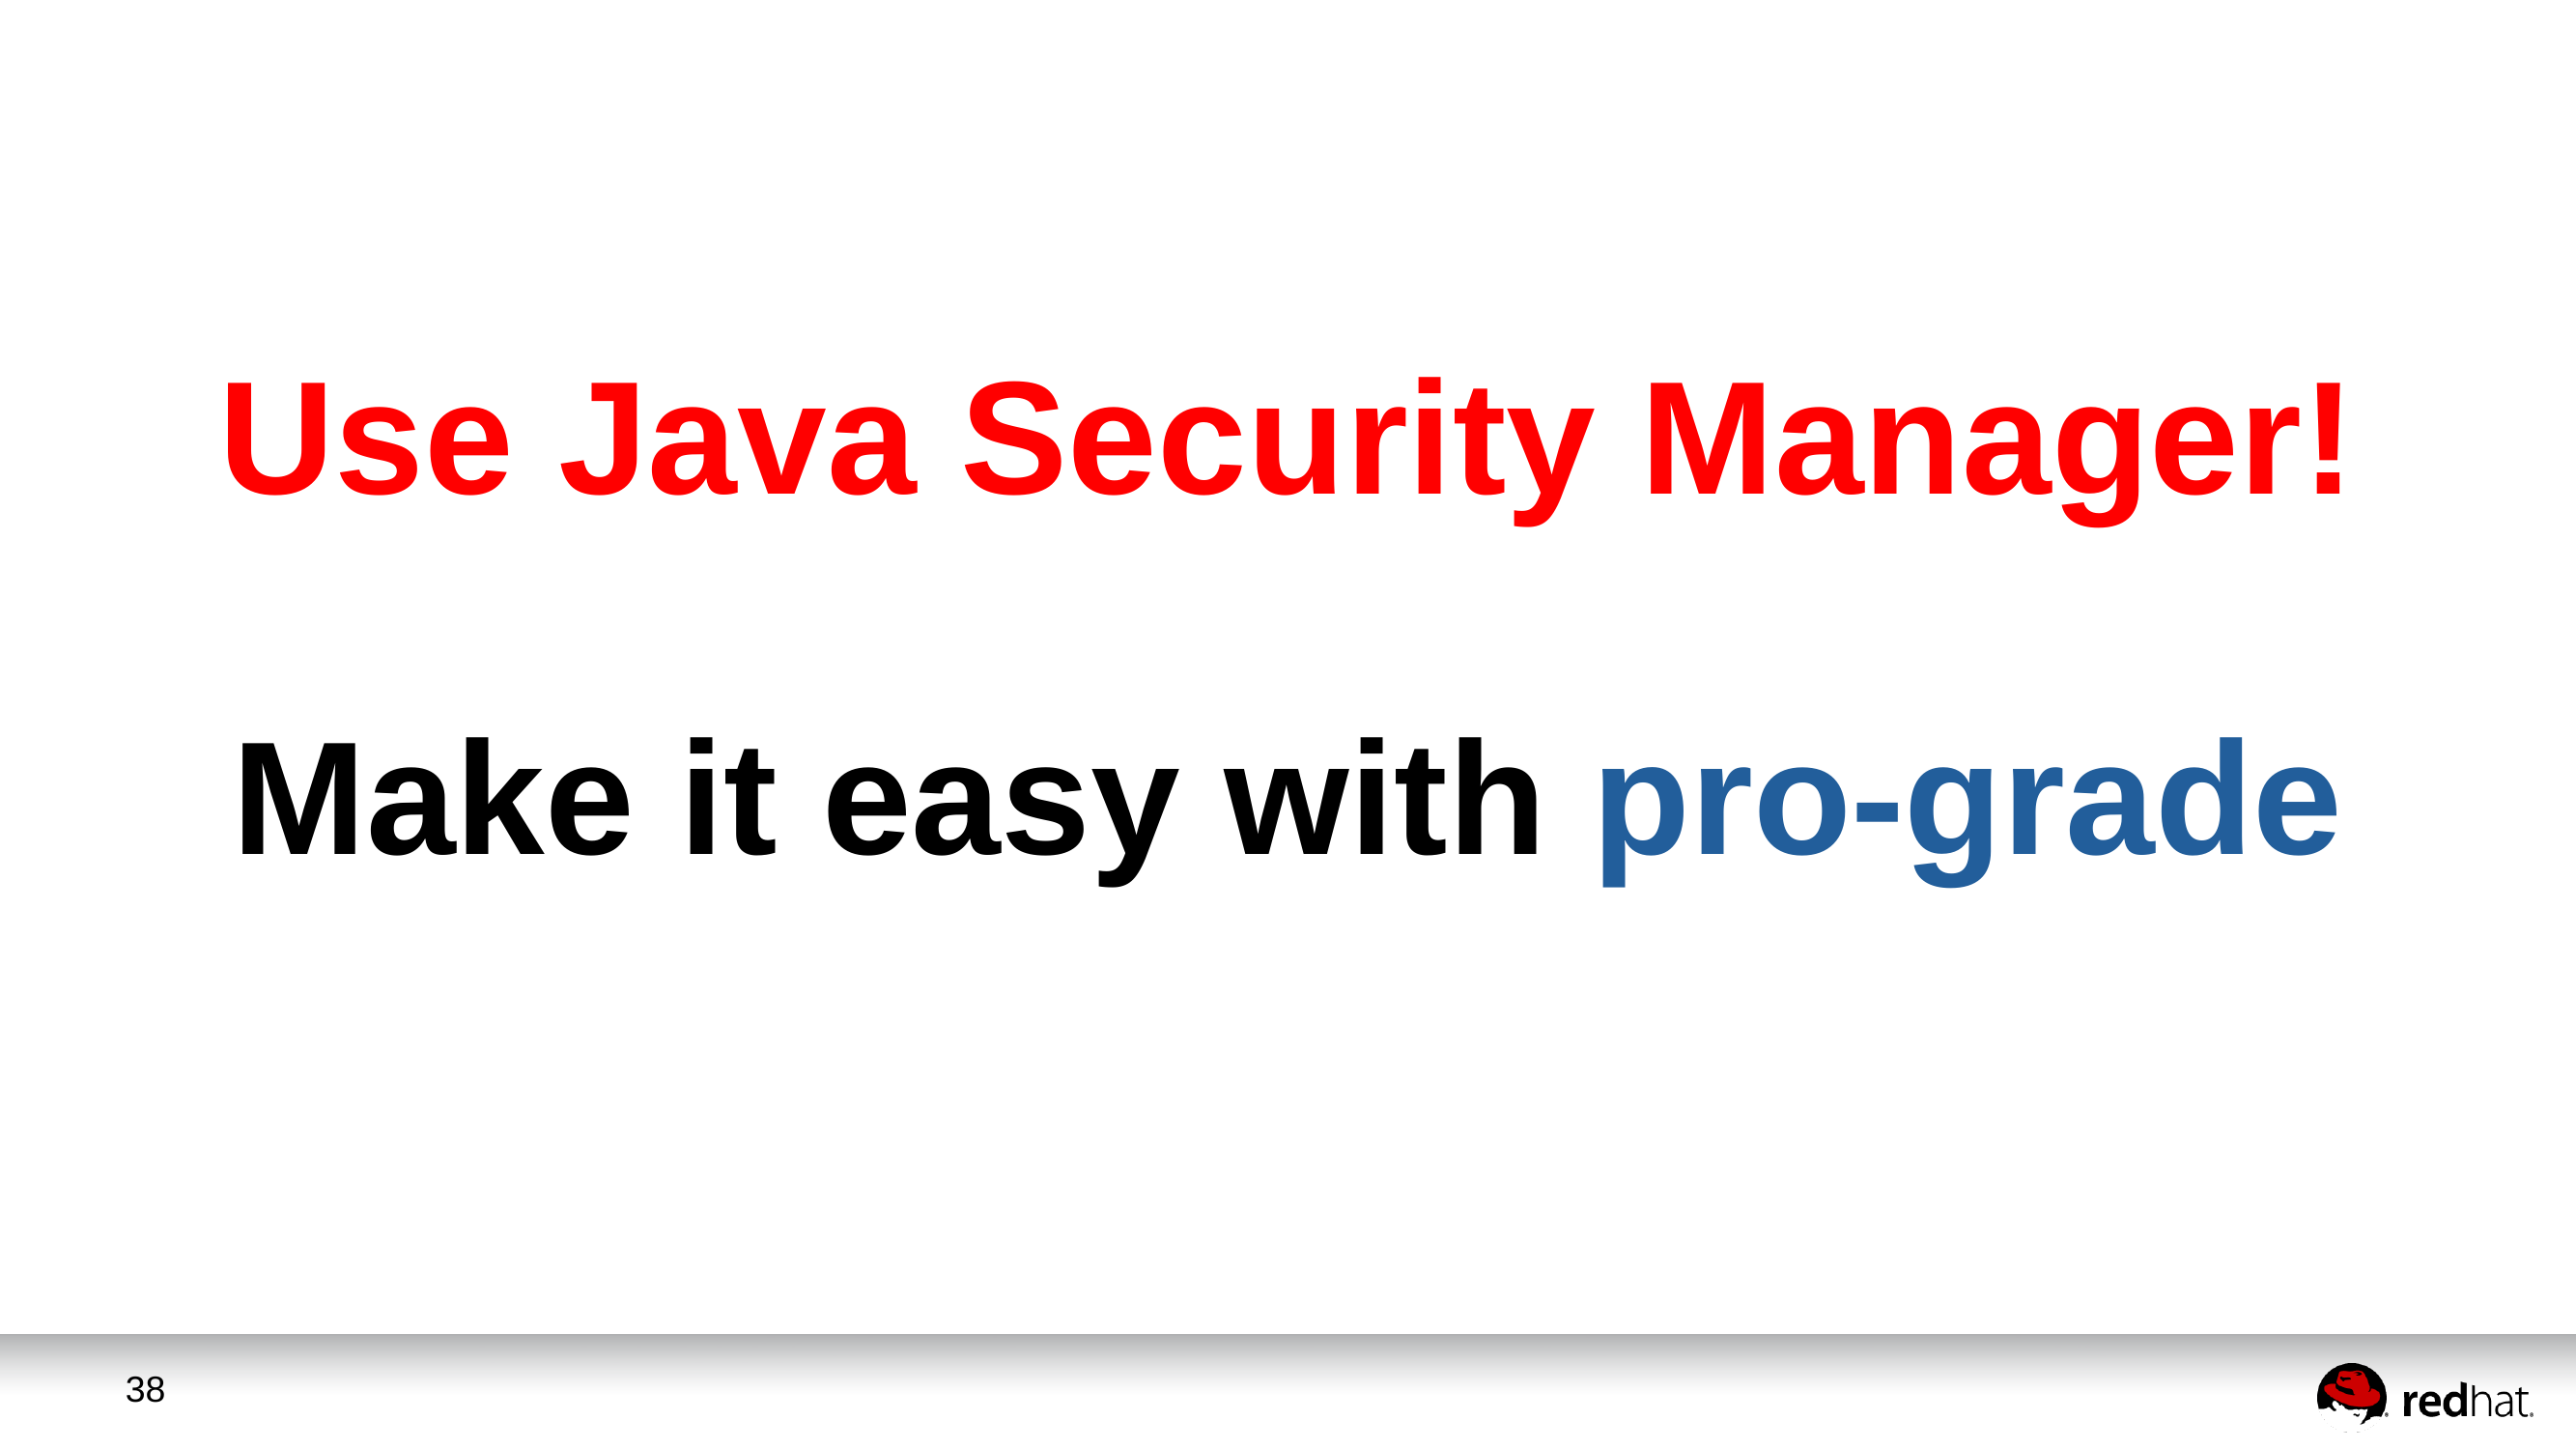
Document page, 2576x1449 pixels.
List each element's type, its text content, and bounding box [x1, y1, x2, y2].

subtitle Use Java Security Manager! Make it easy with pro-grade [128, 57, 2448, 1179]
picture [0, 1334, 2576, 1445]
